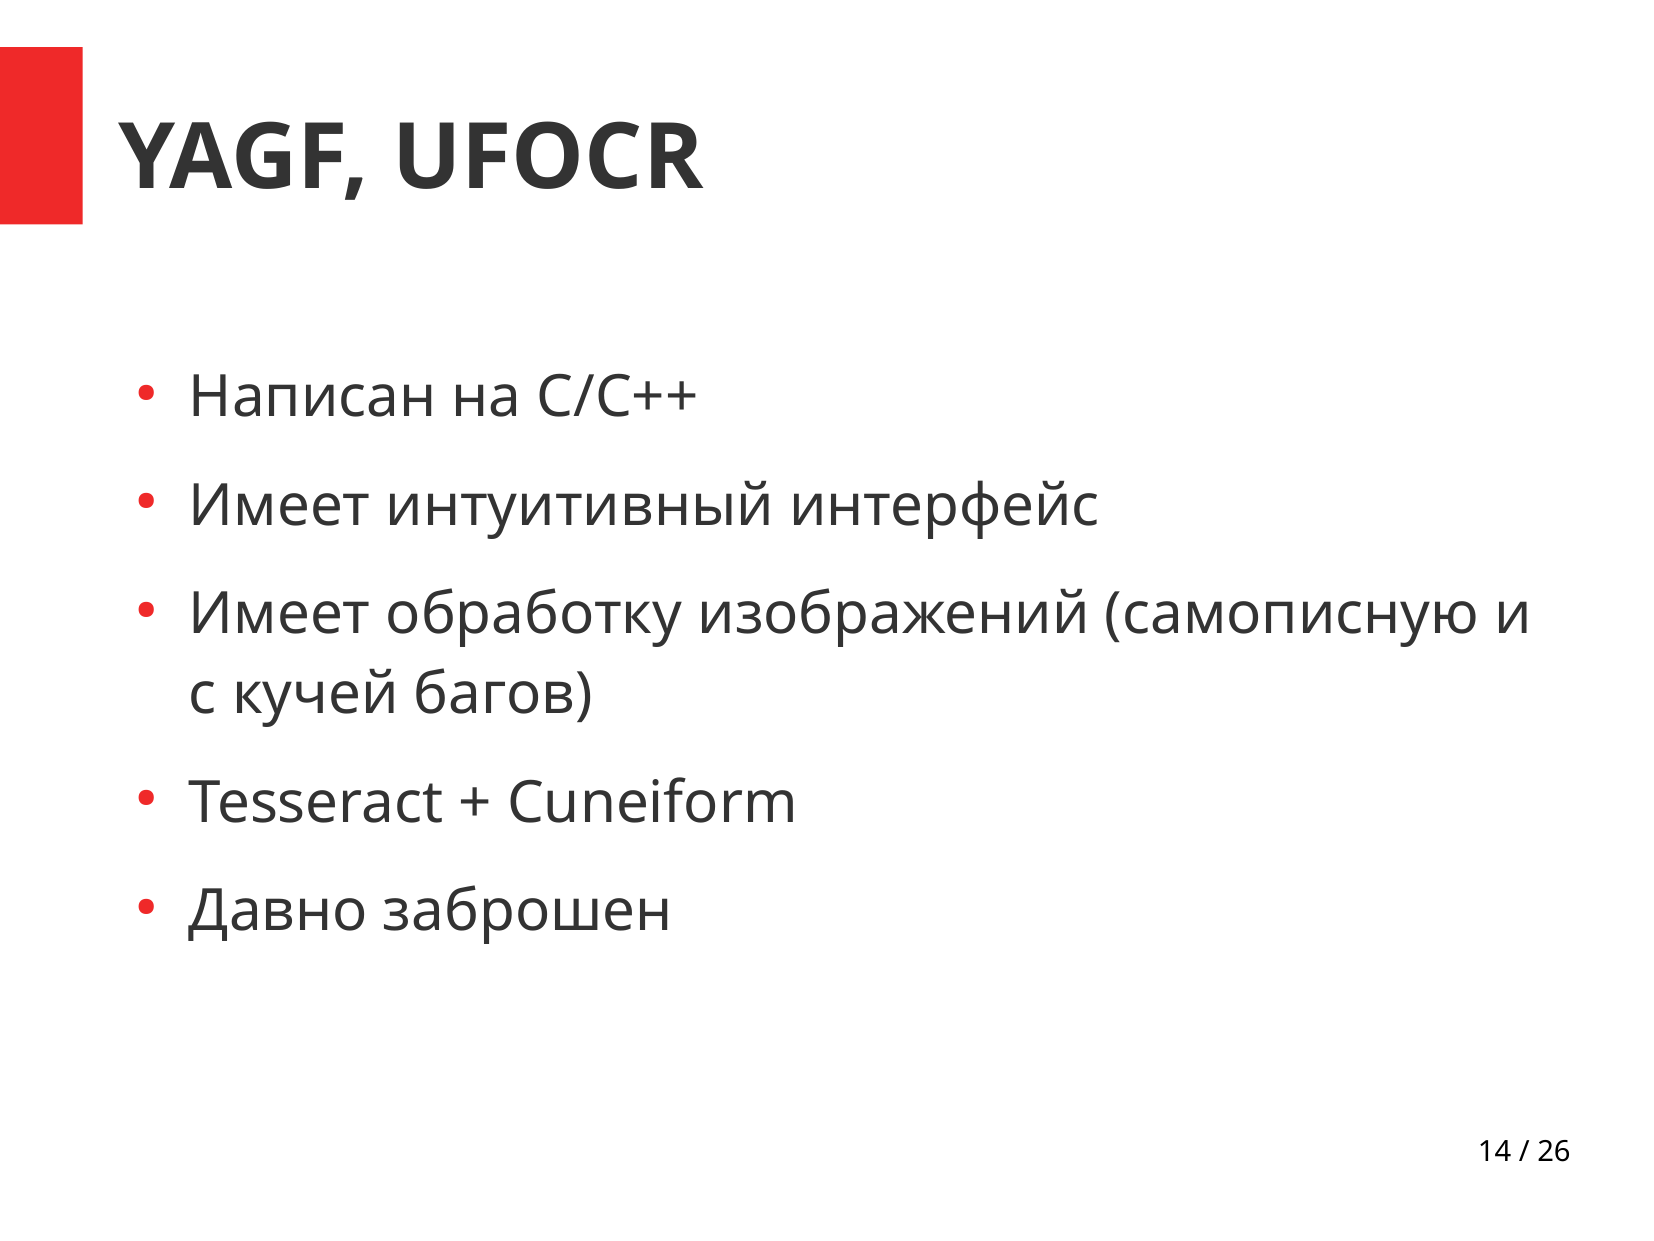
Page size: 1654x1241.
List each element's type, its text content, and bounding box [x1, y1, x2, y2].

list Написан на C/C++ Имеет интуитивный интерфейс Имеет обработку изображений (самописную и с кучей багов) Tesseract + Cuneiform Давно заброшен [118, 354, 1536, 1074]
title YAGF, UFOCR [118, 49, 1571, 257]
